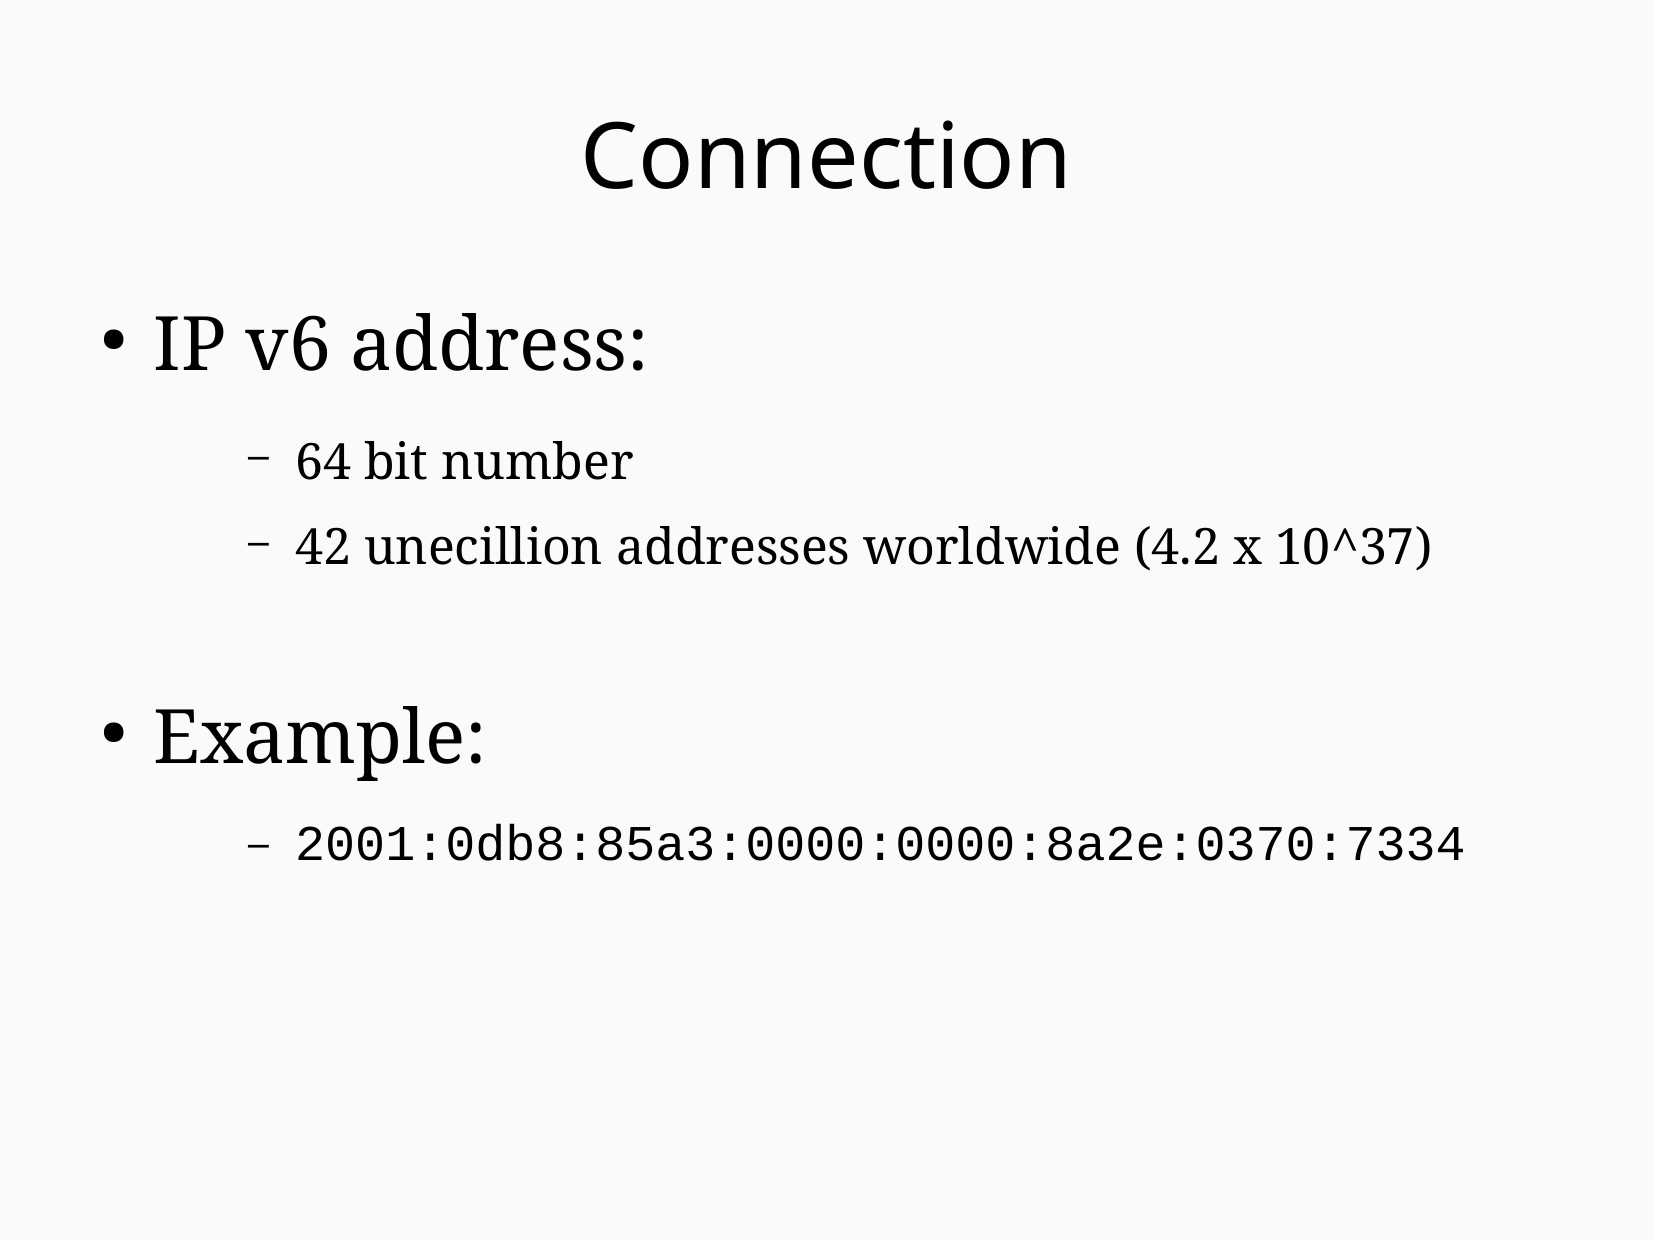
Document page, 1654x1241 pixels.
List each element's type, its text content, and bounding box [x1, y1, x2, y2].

title Connection [82, 49, 1571, 257]
list IP v6 address: 64 bit number 42 unecillion addresses worldwide (4.2 x 10^37) Example: 2001:0db8:85a3:0000:0000:8a2e:0370:7334 [82, 290, 1571, 1010]
